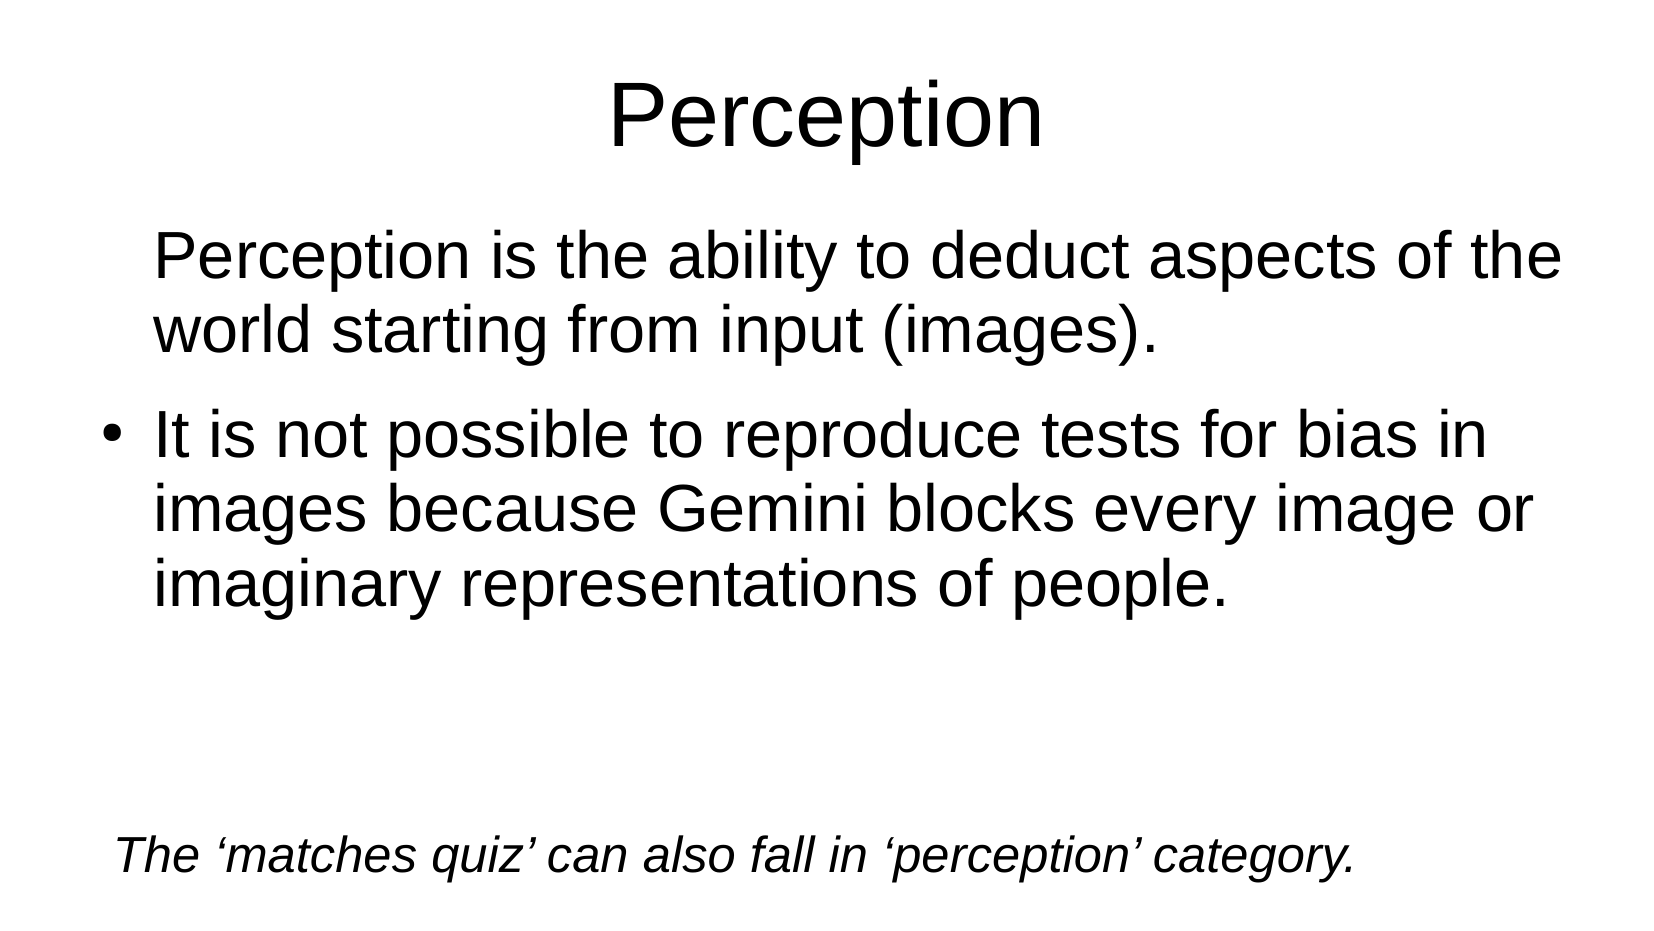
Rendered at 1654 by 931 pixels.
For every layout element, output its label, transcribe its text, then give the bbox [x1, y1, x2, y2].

title Perception [82, 37, 1571, 193]
list Perception is the ability to deduct aspects of the world starting from input (images). It is not possible to reproduce tests for bias in images because Gemini blocks every image or imaginary representations of people. [82, 217, 1571, 680]
list The ‘matches quiz’ can also fall in ‘perception’ category. [59, 826, 1371, 886]
